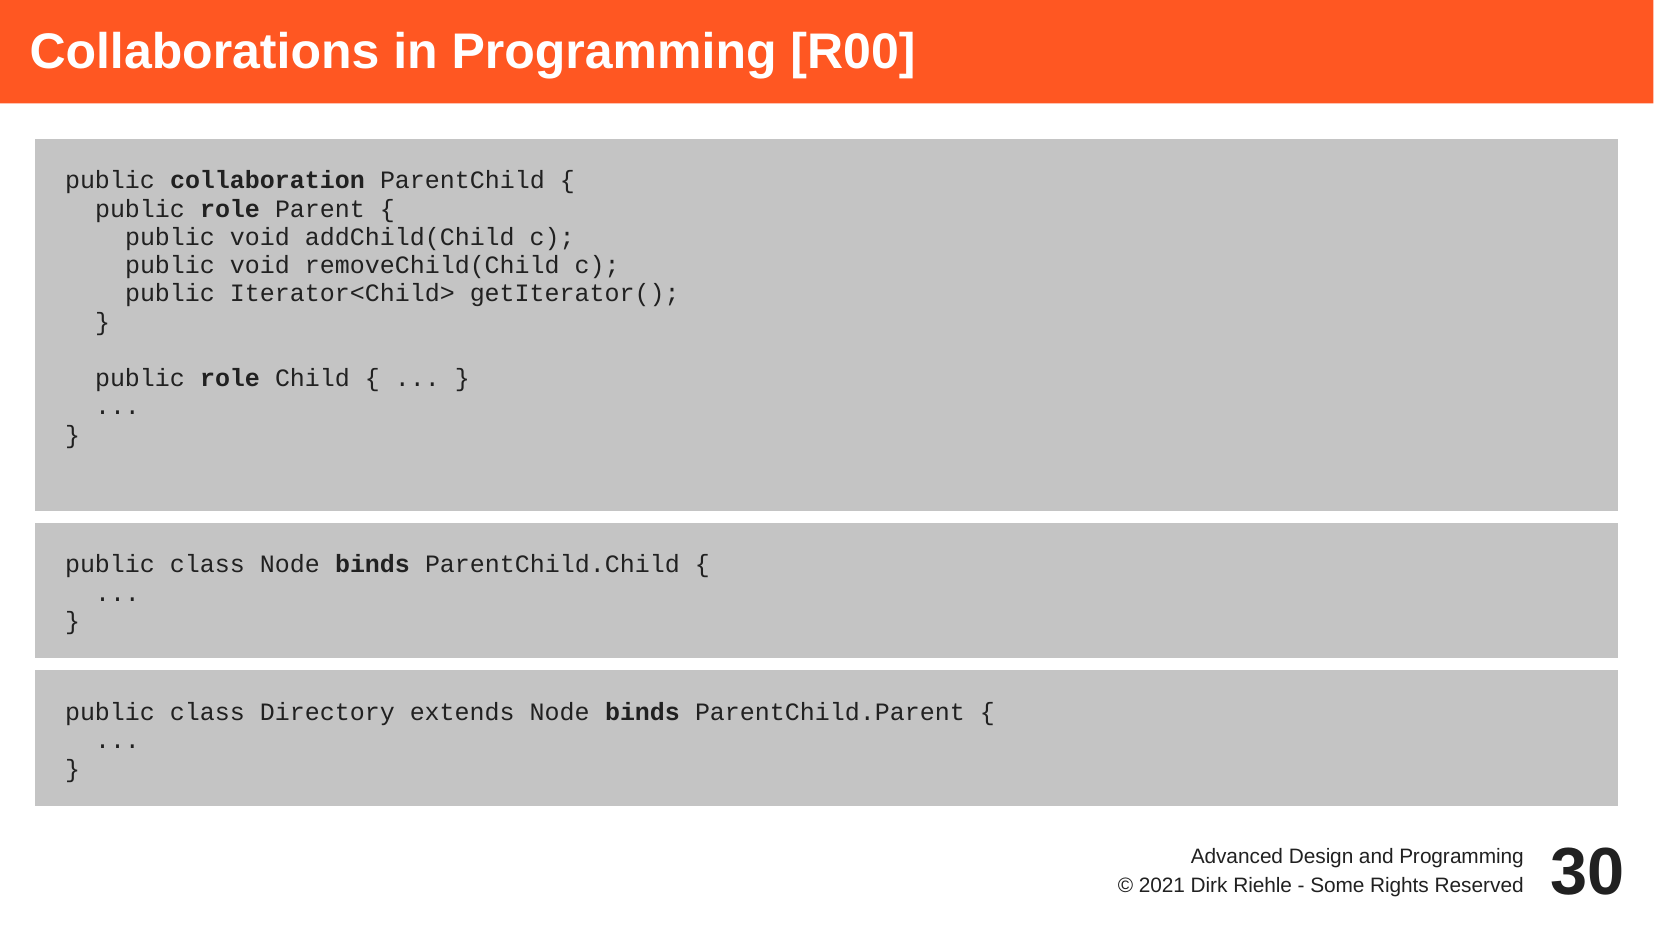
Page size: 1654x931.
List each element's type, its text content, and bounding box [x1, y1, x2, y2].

list public class Node binds ParentChild.Child { ... } [29, 516, 1625, 658]
list public class Directory extends Node binds ParentChild.Parent { ... } [29, 664, 1625, 813]
title Collaborations in Programming [R00] [0, 0, 1654, 104]
list public collaboration ParentChild { public role Parent { public void addChild(Child c); public void removeChild(Child c); public Iterator<Child> getIterator(); } public role Child { ... } ... } [29, 132, 1625, 511]
